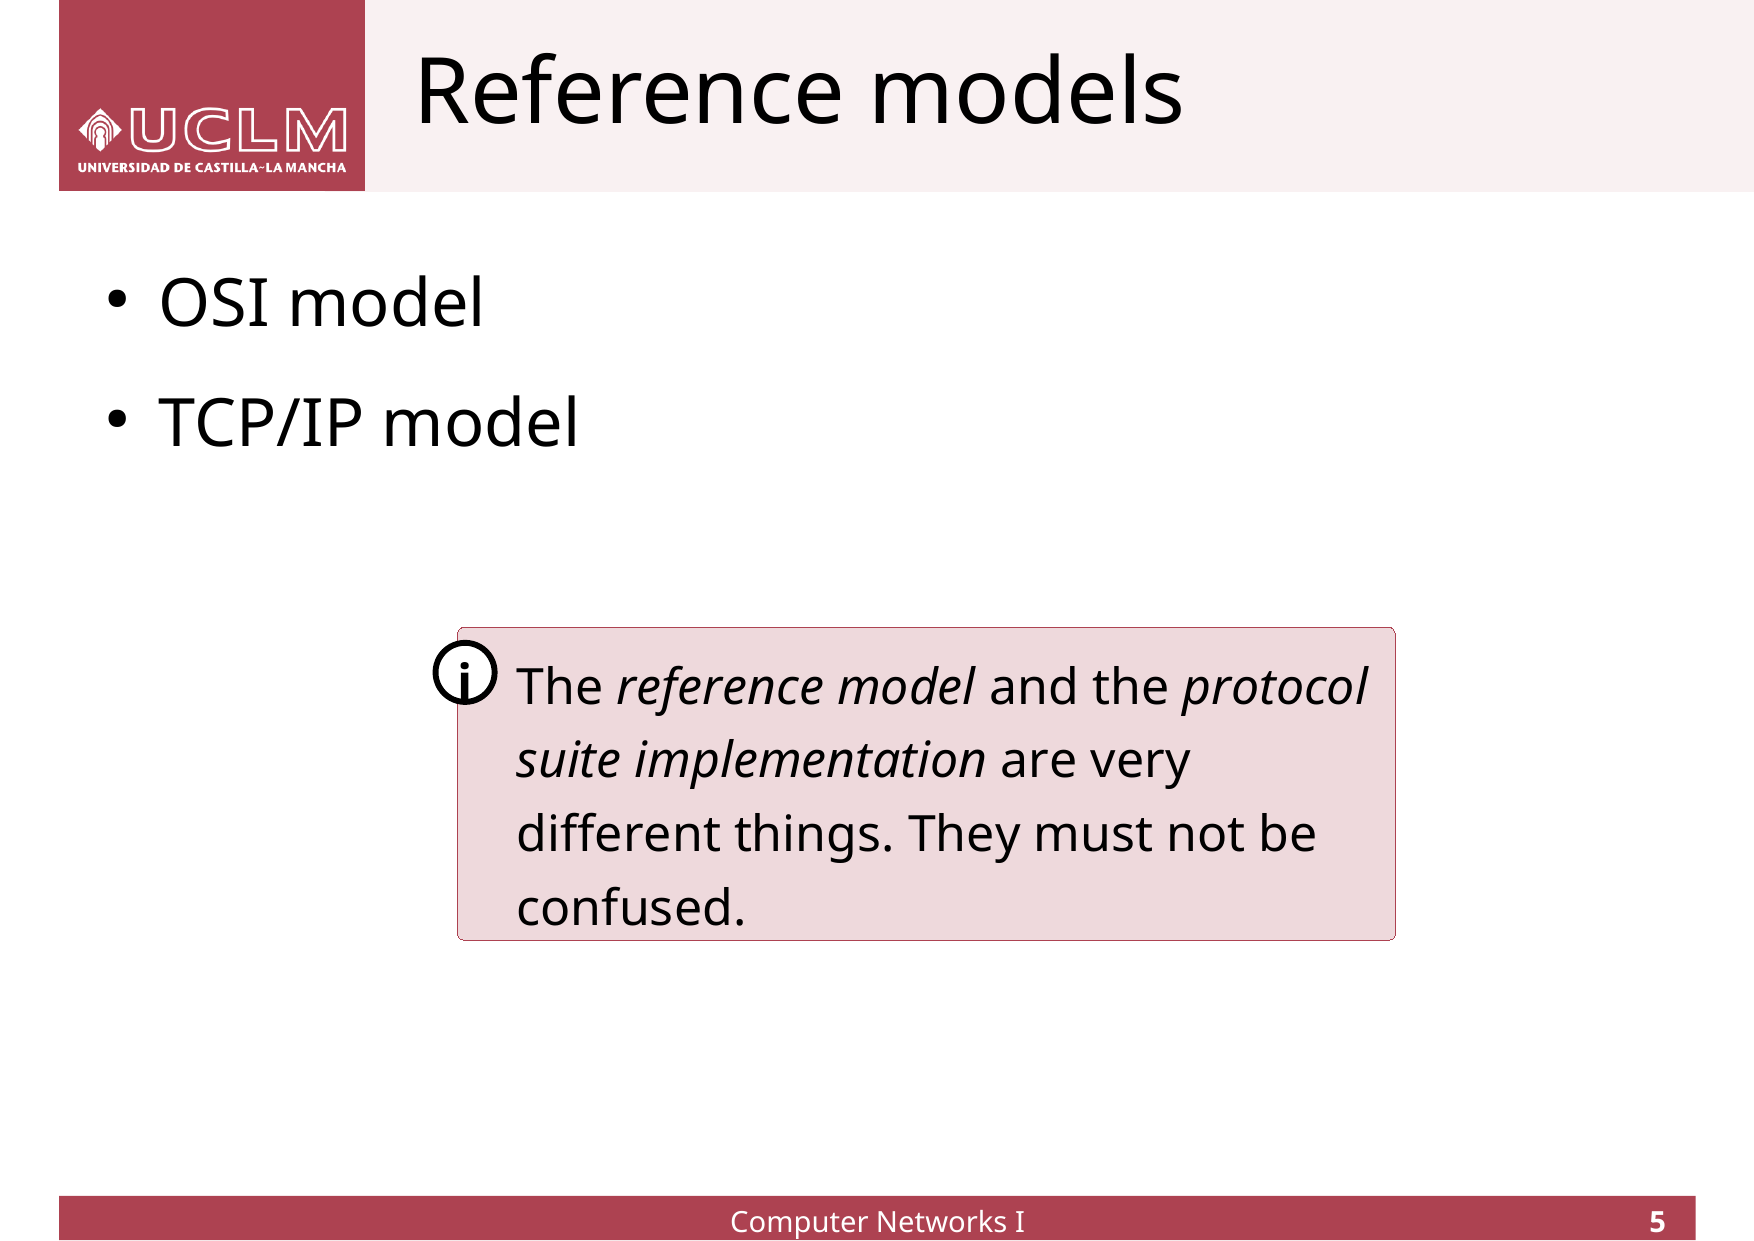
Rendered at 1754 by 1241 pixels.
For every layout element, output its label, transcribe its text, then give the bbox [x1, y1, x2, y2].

text_box [435, 646, 451, 699]
text_box i [451, 641, 480, 716]
text_box The reference model and the protocol suite implementation are very different things. They must not be confused. [457, 627, 1396, 895]
picture [59, 0, 365, 191]
text_box [480, 646, 495, 698]
title Reference models [413, 0, 1667, 198]
list OSI model TCP/IP model [87, 254, 1667, 1074]
